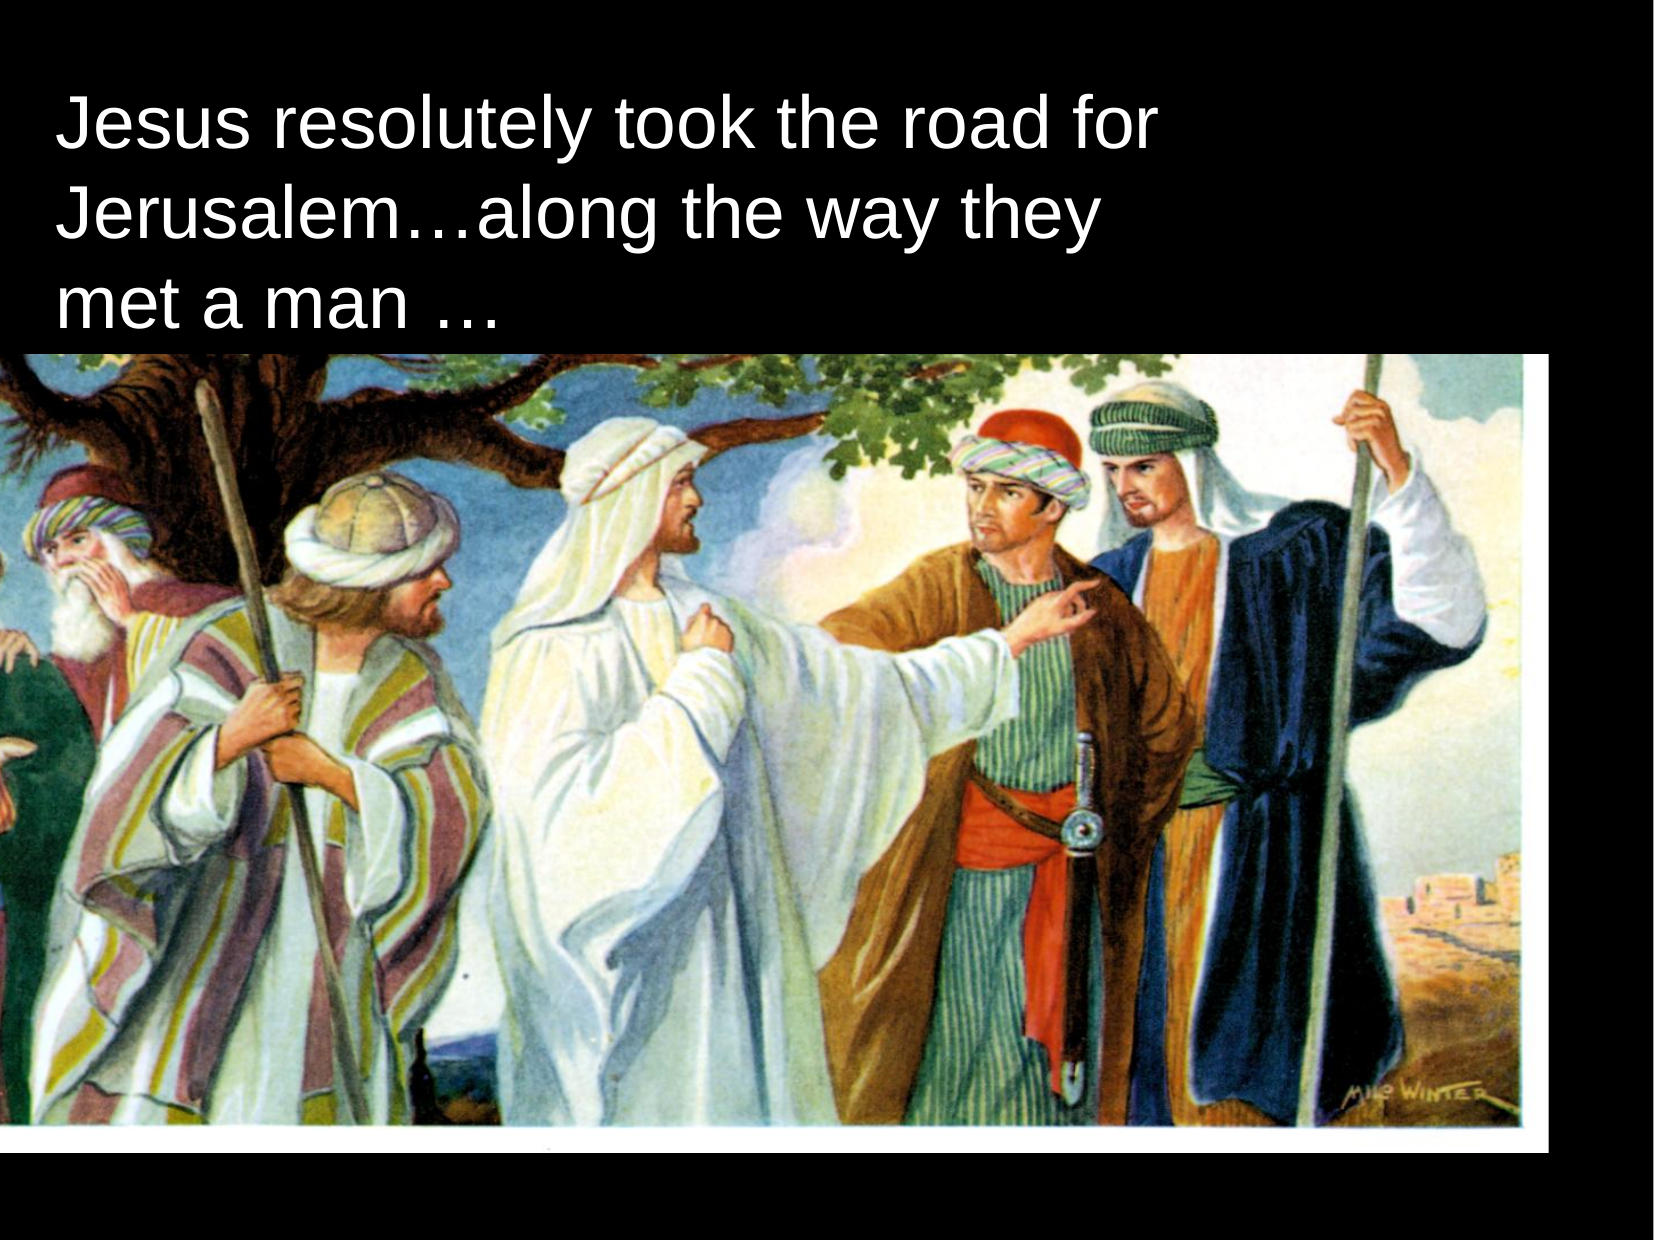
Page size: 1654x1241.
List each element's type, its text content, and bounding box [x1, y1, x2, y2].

text_box Jesus resolutely took the road for Jerusalem…along the way they met a man … [41, 66, 1436, 352]
text_box [0, 354, 1549, 1153]
